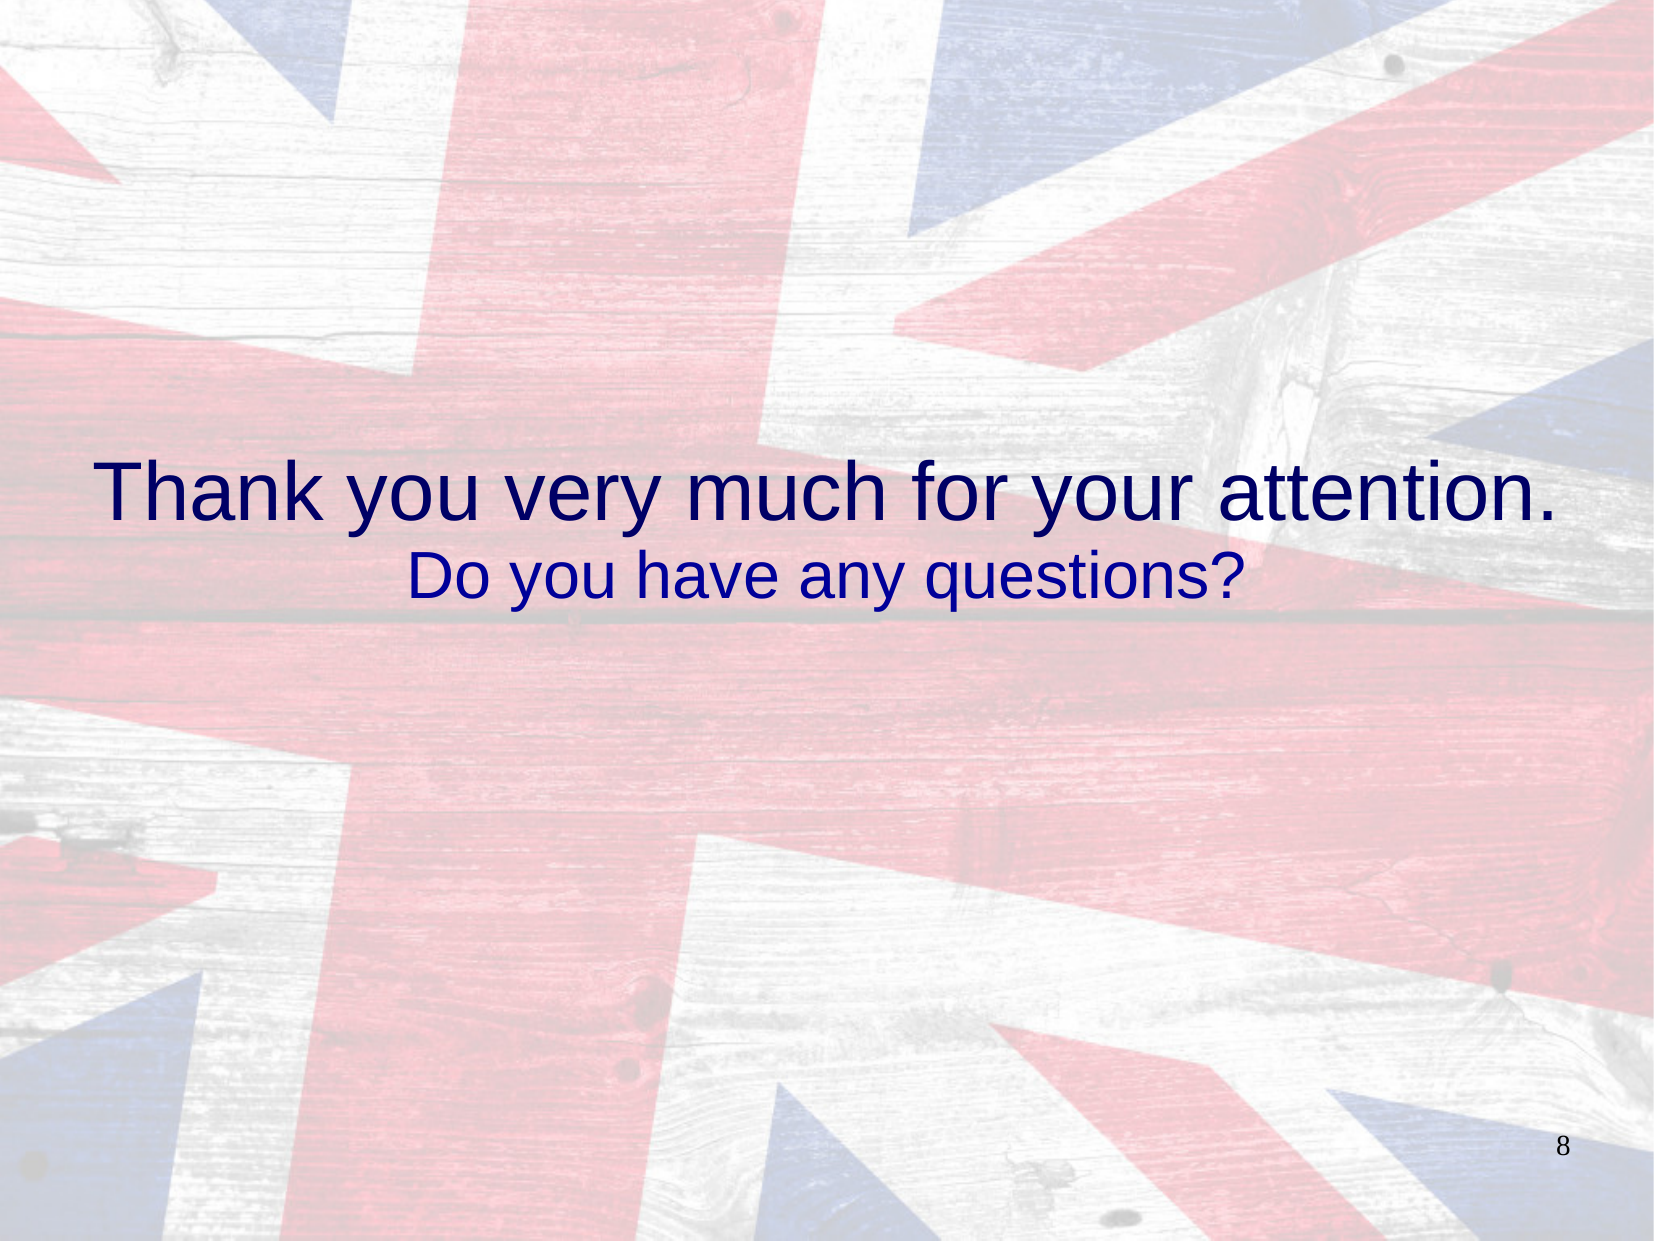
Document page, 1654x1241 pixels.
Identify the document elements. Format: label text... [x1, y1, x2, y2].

subtitle Thank you very much for your attention. Do you have any questions? [82, 49, 1571, 1010]
picture [0, 0, 1654, 1241]
